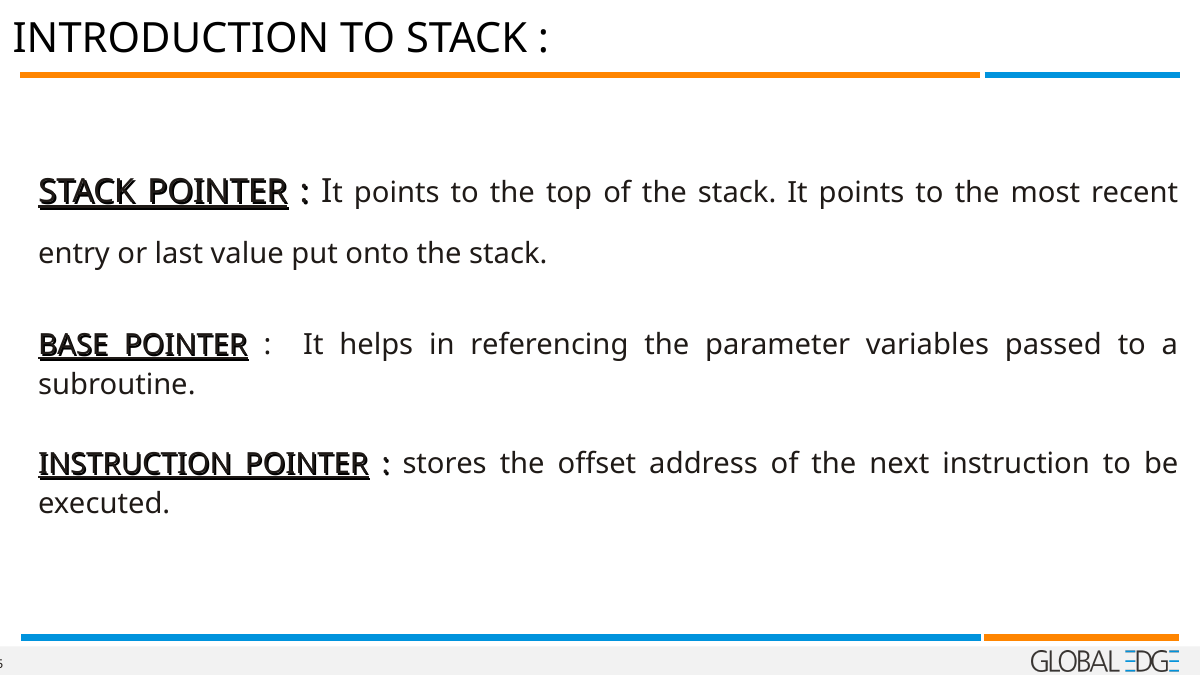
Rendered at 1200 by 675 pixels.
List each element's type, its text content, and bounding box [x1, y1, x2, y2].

picture [1031, 650, 1179, 672]
title INTRODUCTION TO STACK : [12, 9, 1088, 63]
list STACK POINTER : It points to the top of the stack. It points to the most recent entry or last value put onto the stack. BASE POINTER : It helps in referencing the parameter variables passed to a subroutine. INSTRUCTION POINTER : stores the offset address of the next instruction to be executed. [20, 87, 1179, 628]
